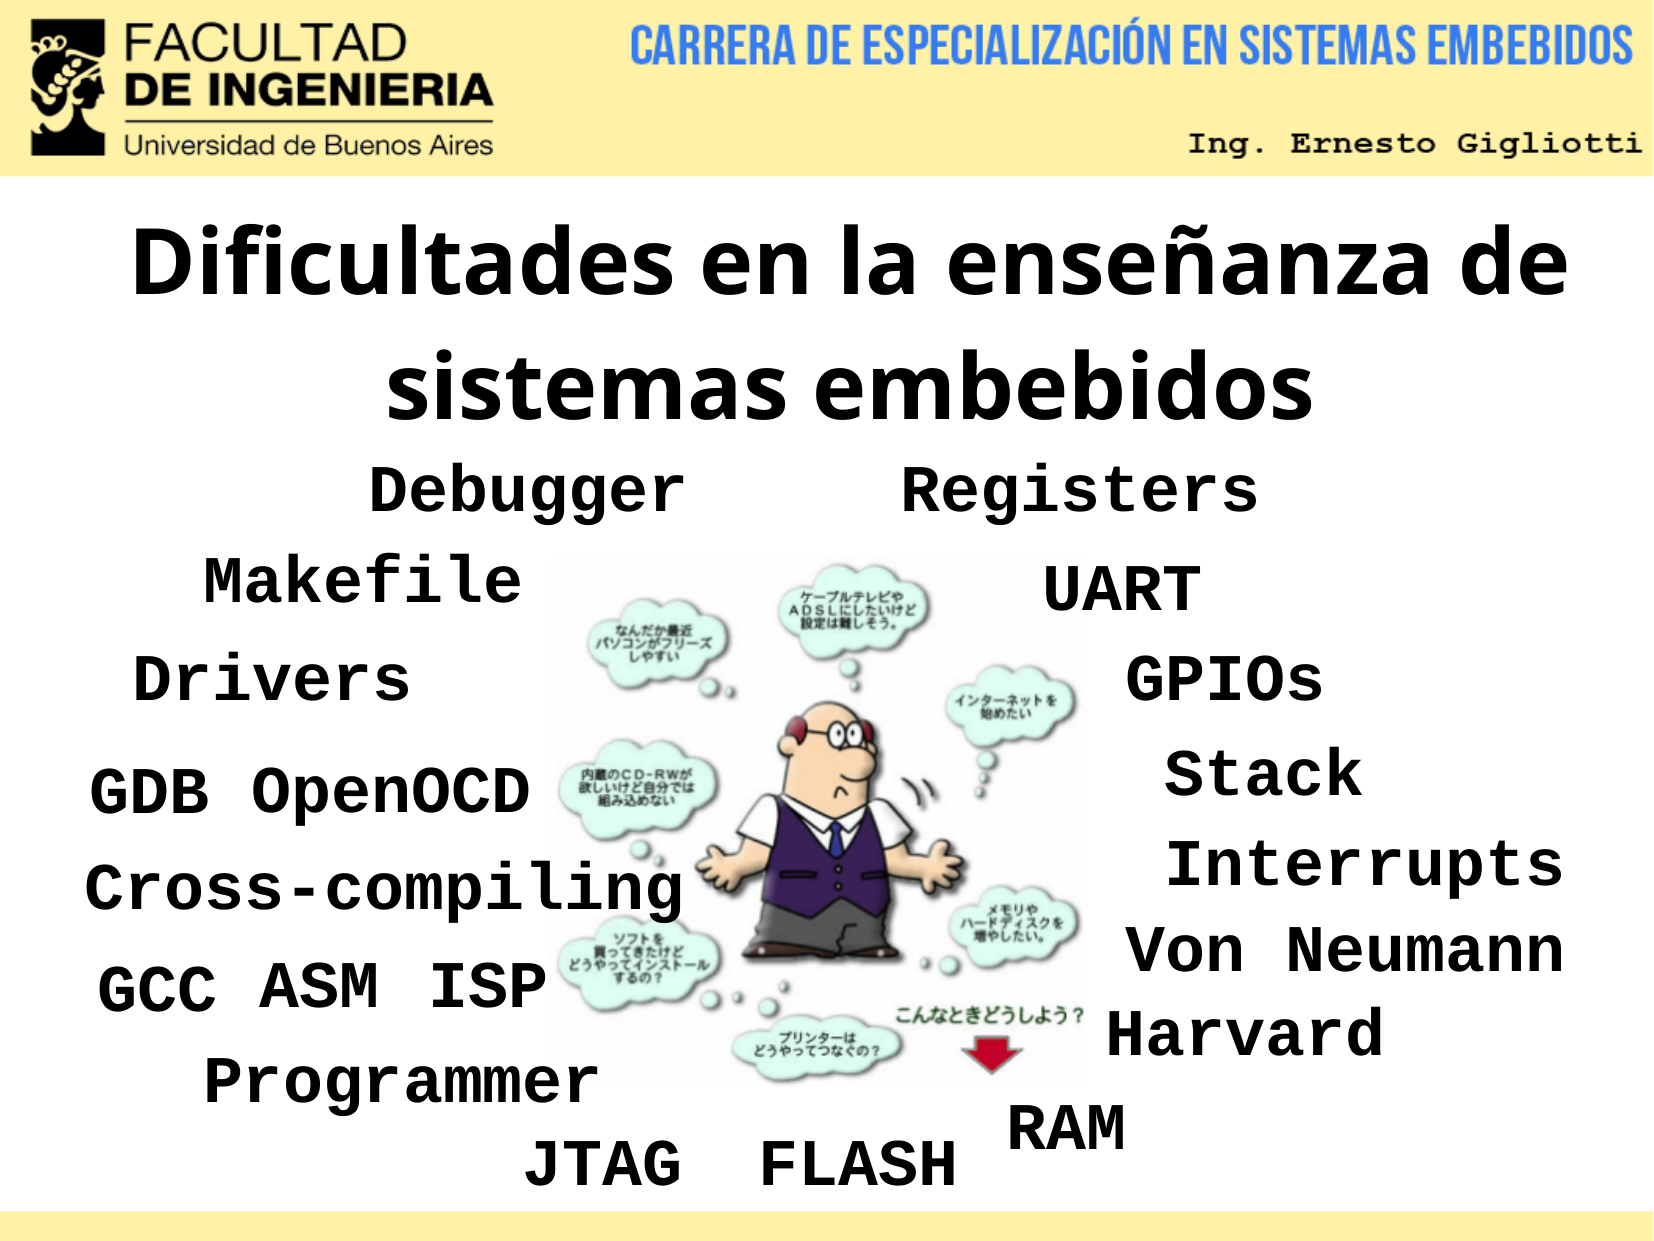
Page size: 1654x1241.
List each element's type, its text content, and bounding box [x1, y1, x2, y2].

text_box Debugger [353, 448, 792, 540]
text_box JTAG [507, 1122, 697, 1213]
text_box GDB [74, 750, 225, 842]
text_box Programmer [188, 1039, 626, 1130]
text_box Interrupts [1150, 822, 1595, 908]
text_box Makefile [188, 539, 563, 630]
text_box Harvard [1091, 992, 1536, 1083]
text_box [1087, 638, 1441, 909]
text_box Drivers [117, 637, 449, 729]
text_box ISP [414, 945, 604, 1036]
text_box RAM [992, 1086, 1437, 1177]
text_box GCC [82, 949, 251, 1040]
text_box Registers [885, 448, 1300, 540]
text_box Cross-compiling [70, 846, 709, 945]
text_box ASM [245, 944, 414, 1036]
text_box UART [1027, 547, 1402, 638]
text_box OpenOCD [236, 750, 546, 841]
text_box Stack [1150, 732, 1524, 822]
text_box [0, 389, 1441, 909]
title Dificultades en la enseñanza de sistemas embebidos [106, 210, 1595, 434]
text_box GPIOs [1110, 637, 1484, 729]
text_box FLASH [744, 1122, 1189, 1213]
text_box Von Neumann [1110, 908, 1638, 999]
picture [0, 0, 1654, 1241]
